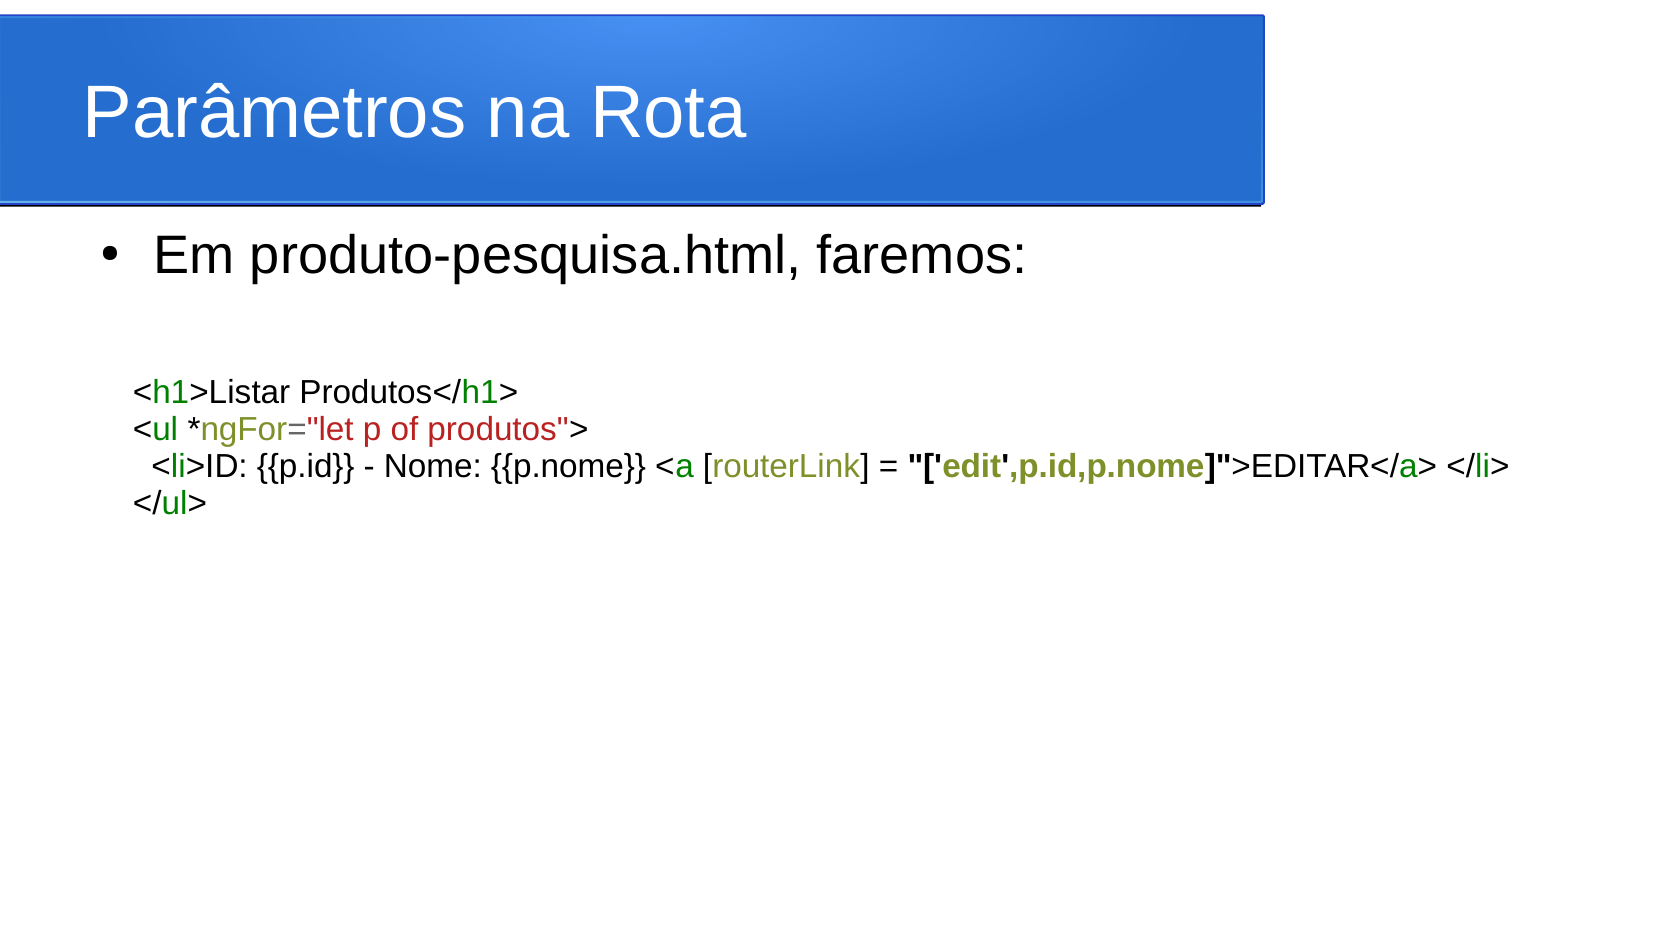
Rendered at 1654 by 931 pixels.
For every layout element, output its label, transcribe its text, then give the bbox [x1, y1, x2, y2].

text_box <h1>Listar Produtos</h1> <ul *ngFor="let p of produtos"> <li>ID: {{p.id}} - Nome: {{p.nome}} <a [routerLink] = "['edit',p.id,p.nome]">EDITAR</a> </li> </ul> [118, 366, 1583, 530]
title Parâmetros na Rota [82, 35, 1235, 189]
list Em produto-pesquisa.html, faremos: [82, 224, 1571, 764]
